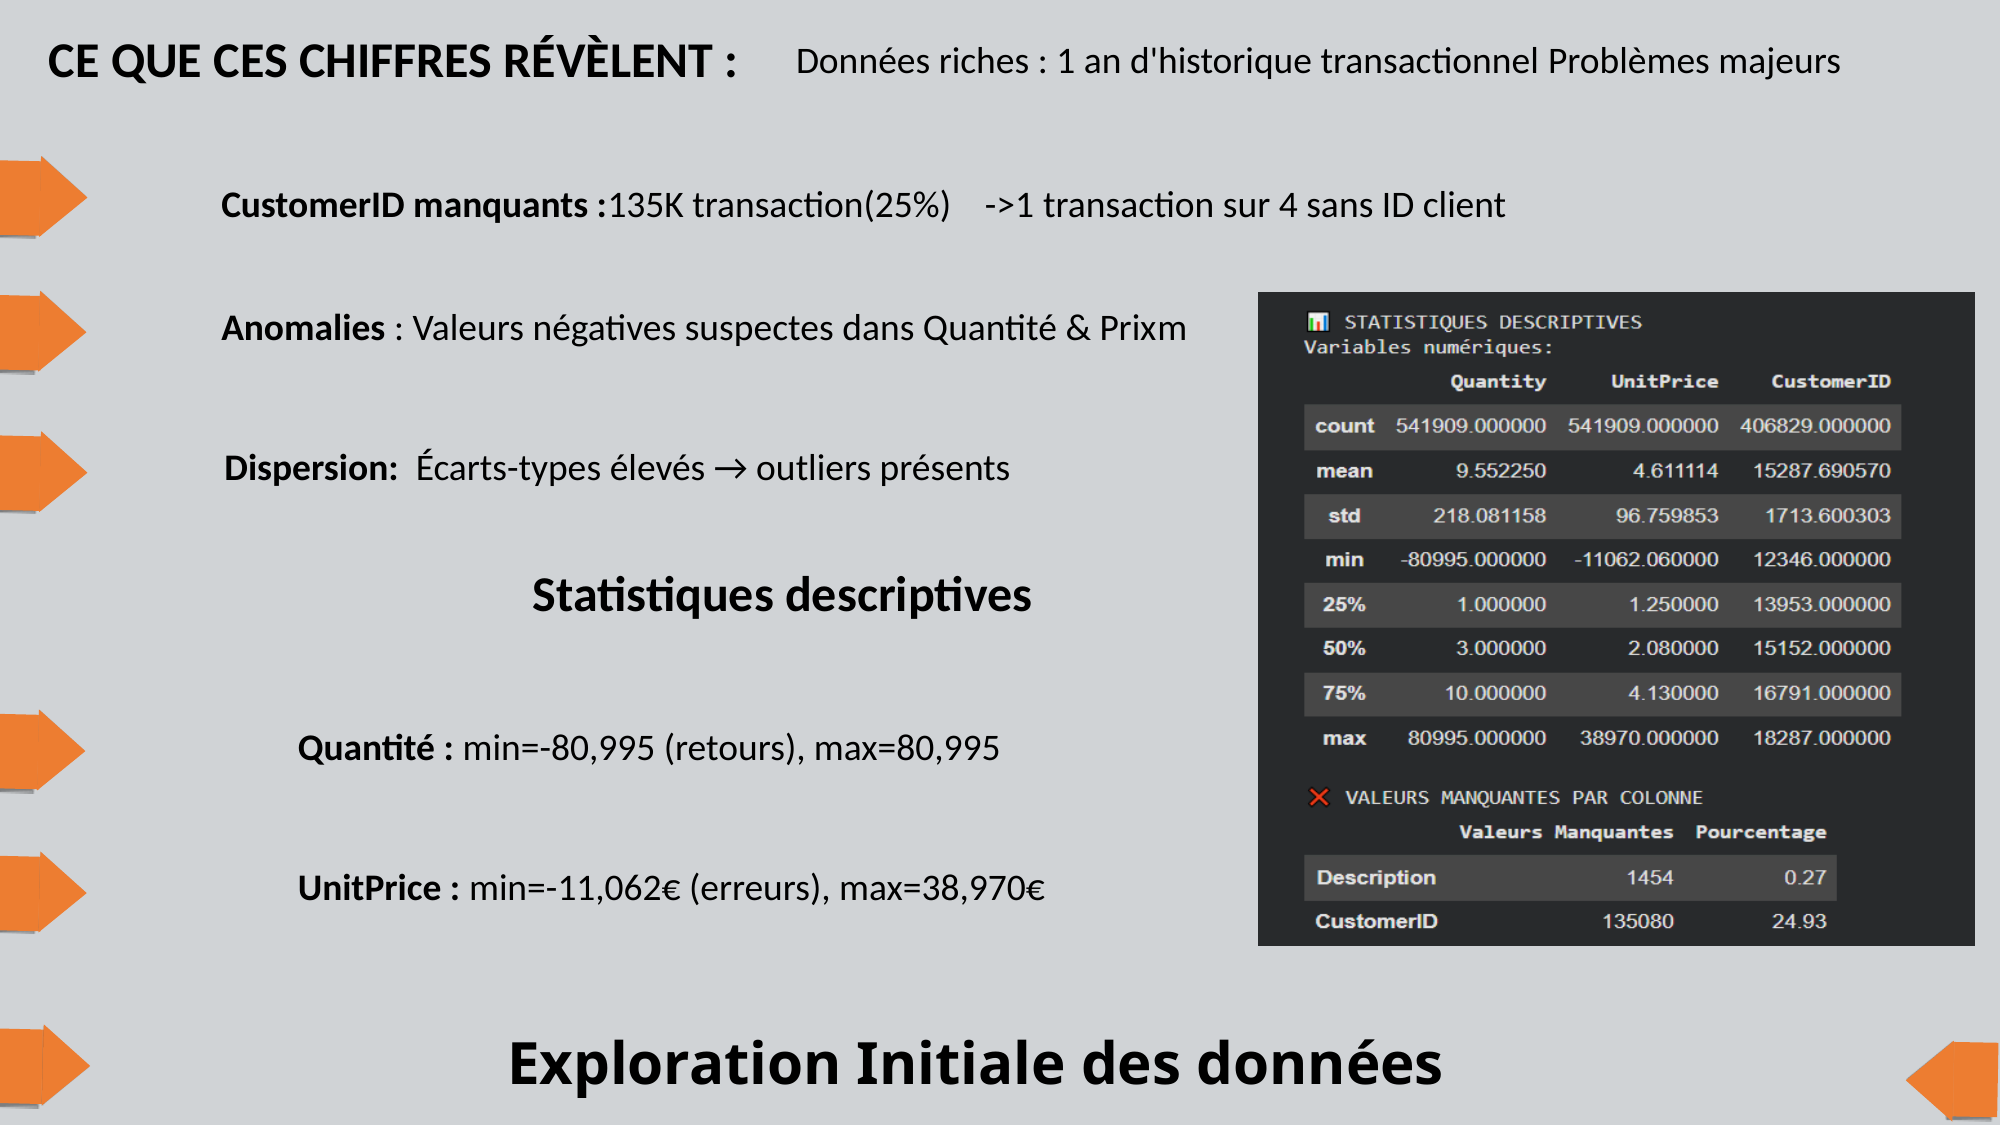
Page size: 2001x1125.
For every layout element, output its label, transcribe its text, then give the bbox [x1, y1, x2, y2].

text_box [0, 1026, 89, 1104]
picture [1258, 293, 1975, 946]
text_box Anomalies : Valeurs négatives suspectes dans Quantité & Prixm [206, 307, 1210, 357]
text_box [0, 853, 86, 931]
text_box Dispersion: Écarts-types élevés → outliers présents [158, 447, 1163, 497]
text_box UnitPrice : min=-11,062€ (erreurs), max=38,970€ [132, 868, 1137, 918]
text_box CustomerID manquants :135K transaction(25%) ->1 transaction sur 4 sans ID client [206, 149, 1595, 227]
text_box [0, 158, 86, 235]
text_box CE QUE CES CHIFFRES RÉVÈLENT : [33, 36, 859, 98]
text_box Données riches : 1 an d'historique transactionnel Problèmes majeurs [781, 41, 1930, 91]
text_box [1907, 1042, 1998, 1120]
text_box Quantité : min=-80,995 (retours), max=80,995 [132, 727, 1137, 777]
text_box [0, 711, 84, 789]
text_box [0, 433, 86, 510]
text_box Statistiques descriptives [517, 554, 1201, 631]
text_box [0, 292, 85, 370]
title Exploration Initiale des données [132, 1026, 1819, 1084]
